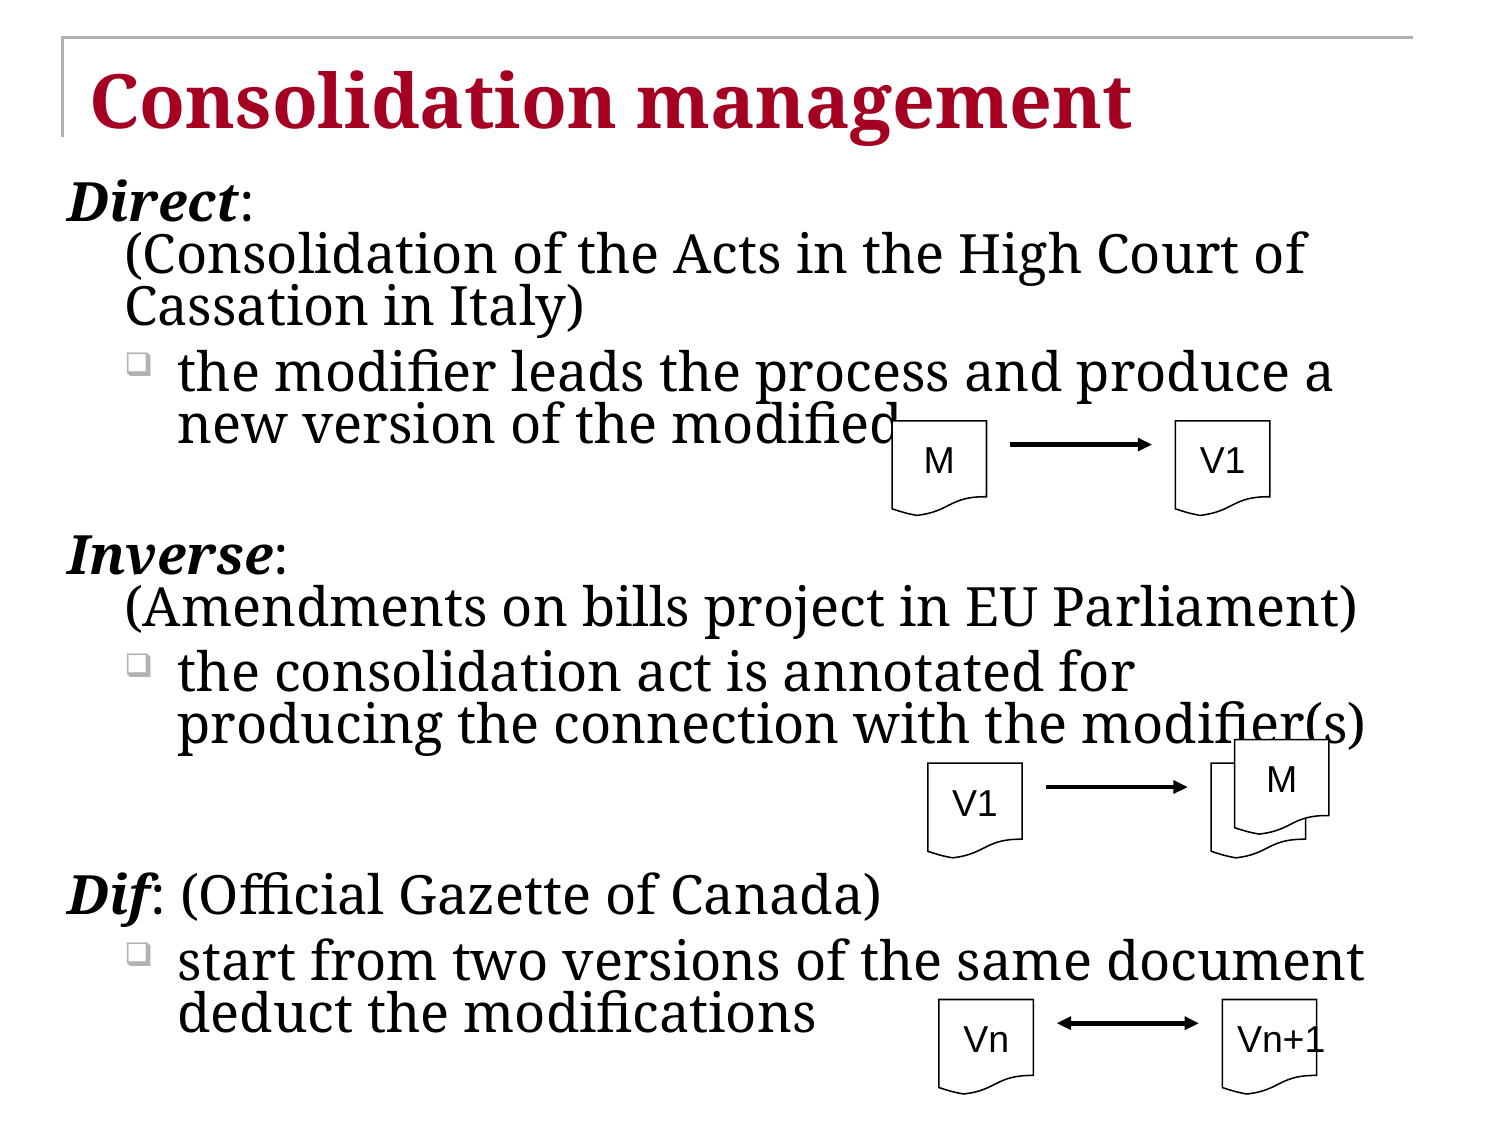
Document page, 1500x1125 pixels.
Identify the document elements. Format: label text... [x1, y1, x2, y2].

text_box M [892, 420, 987, 516]
text_box M [1234, 739, 1329, 835]
text_box Vn+1 [1222, 999, 1317, 1094]
title Consolidation management [75, 45, 1426, 233]
text_box Vn [938, 999, 1034, 1094]
text_box V1 [927, 763, 1023, 858]
text_box V1 [1175, 420, 1270, 516]
list Direct: (Consolidation of the Acts in the High Court of Cassation in Italy) the modifier leads the process and produce a new version of the modified Inverse: (Amendments on bills project in EU Parliament) the consolidation act is annotated for producing the connection with the modifier(s) Dif: (Official Gazette of Canada) start from two versions of the same document deduct the modifications [53, 172, 1404, 1094]
text_box M [1211, 763, 1306, 858]
